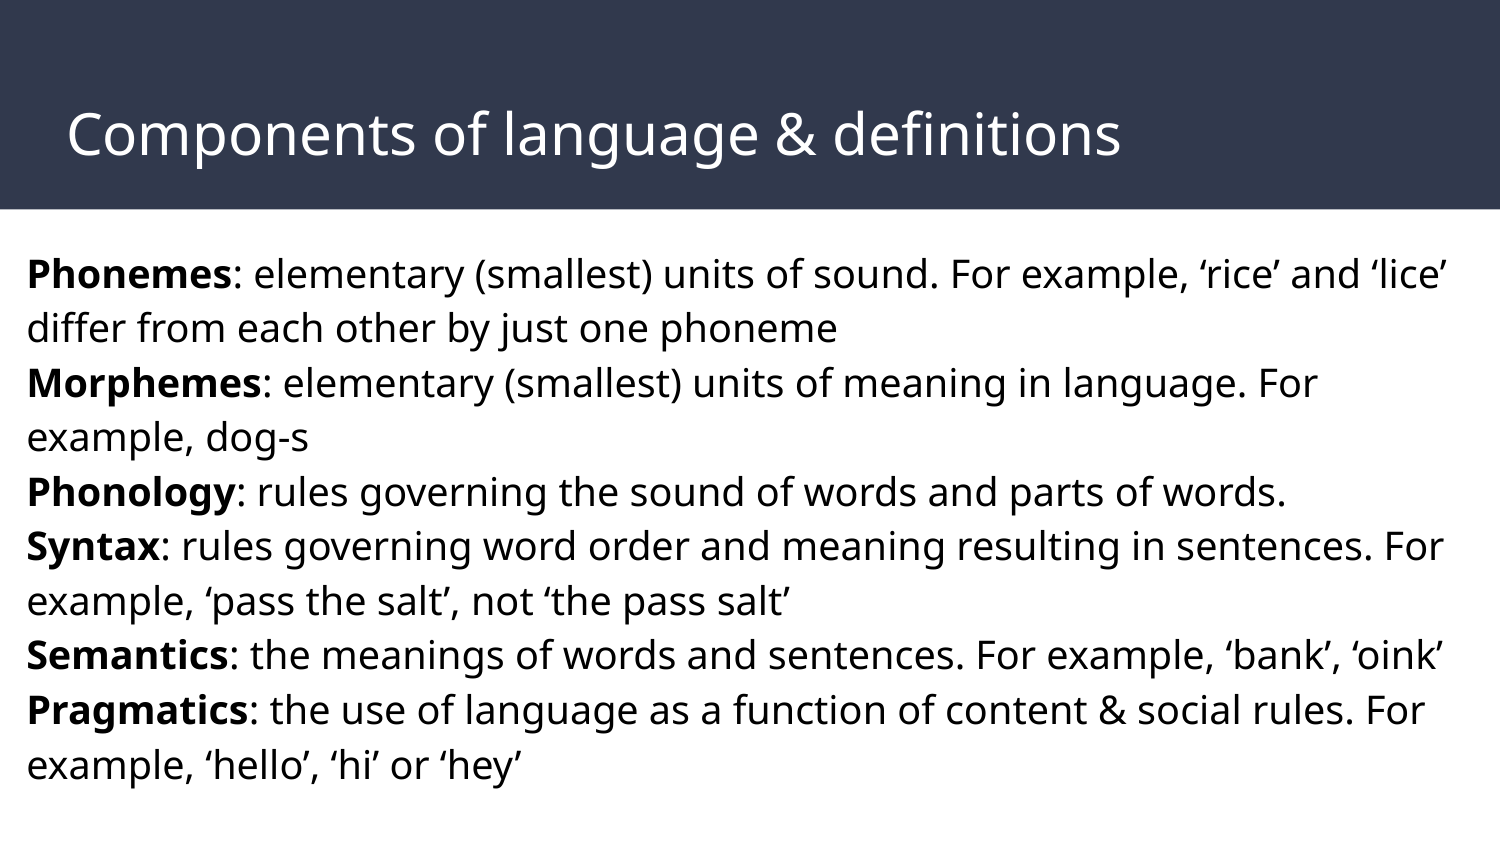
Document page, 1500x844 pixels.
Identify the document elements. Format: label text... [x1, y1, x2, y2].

title Components of language & definitions [51, 82, 1449, 185]
text_box Phonemes: elementary (smallest) units of sound. For example, ‘rice’ and ‘lice’ differ from each other by just one phoneme Morphemes: elementary (smallest) units of meaning in language. For example, dog-s Phonology: rules governing the sound of words and parts of words. Syntax: rules governing word order and meaning resulting in sentences. For example, ‘pass the salt’, not ‘the pass salt’ Semantics: the meanings of words and sentences. For example, ‘bank’, ‘oink’ Pragmatics: the use of language as a function of content & social rules. For example, ‘hello’, ‘hi’ or ‘hey’ [11, 226, 1483, 824]
